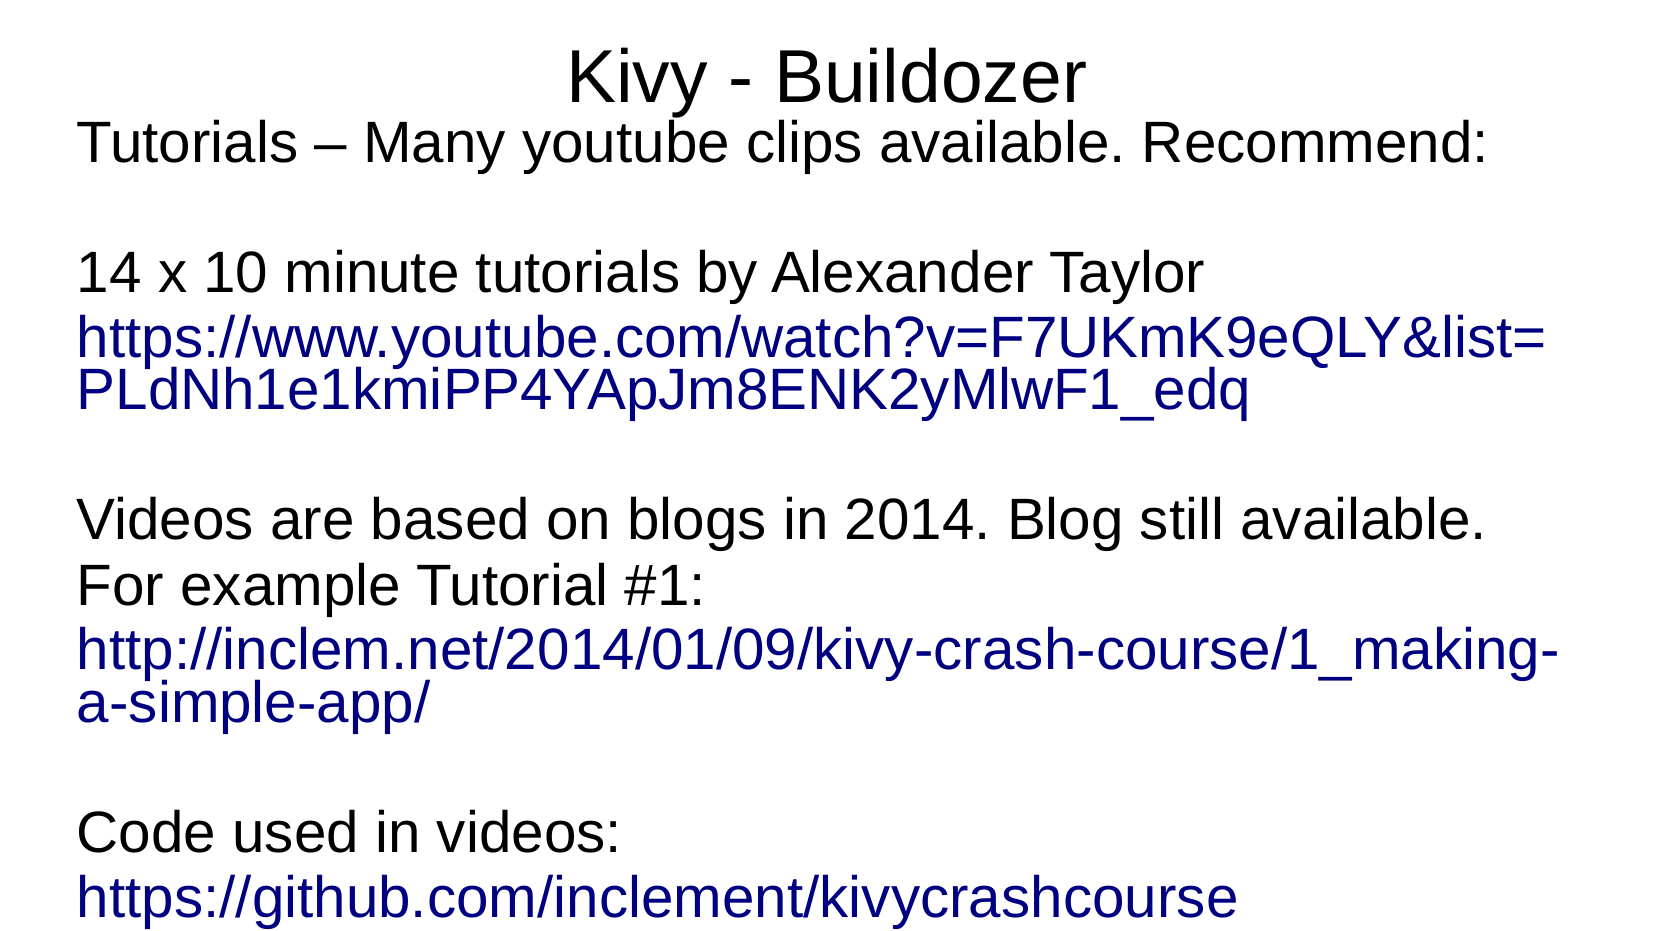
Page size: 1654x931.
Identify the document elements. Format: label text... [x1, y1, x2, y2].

title Kivy - Buildozer [82, 23, 1571, 130]
subtitle Tutorials – Many youtube clips available. Recommend: 14 x 10 minute tutorials by Alexander Taylor https://www.youtube.com/watch?v=F7UKmK9eQLY&list=PLdNh1e1kmiPP4YApJm8ENK2yMlwF1_edq Videos are based on blogs in 2014. Blog still available. For example Tutorial #1: http://inclem.net/2014/01/09/kivy-crash-course/1_making-a-simple-app/ Code used in videos: https://github.com/inclement/kivycrashcourse [76, 109, 1565, 825]
